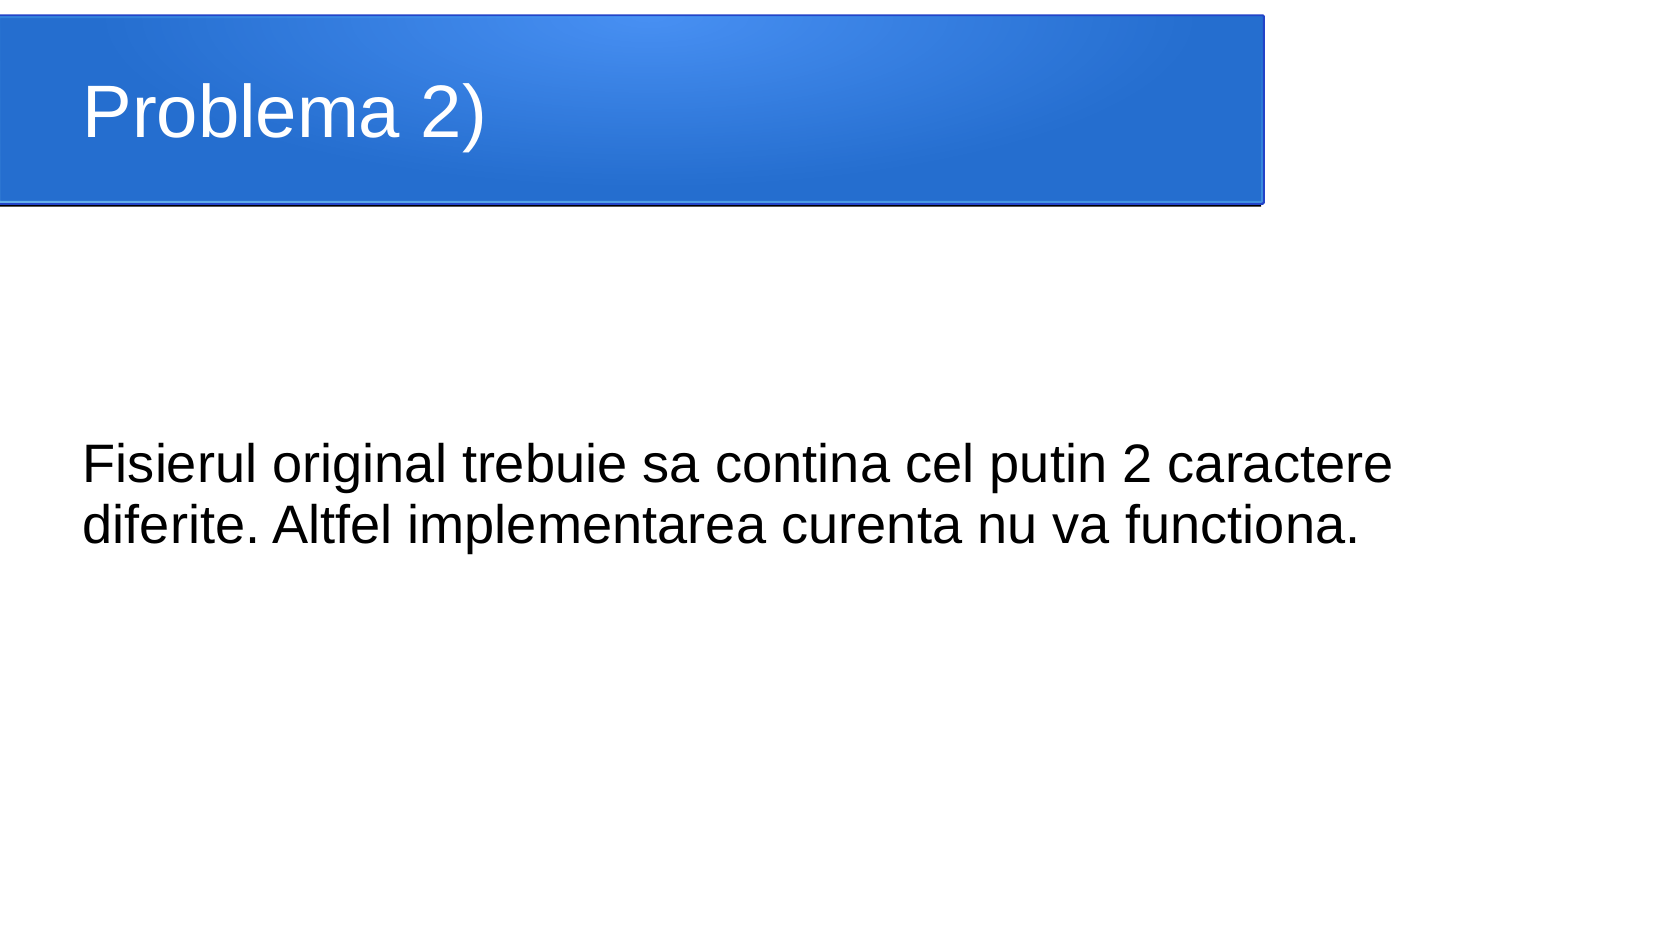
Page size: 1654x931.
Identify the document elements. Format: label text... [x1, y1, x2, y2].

list Fisierul original trebuie sa contina cel putin 2 caractere diferite. Altfel implementarea curenta nu va functiona. [82, 224, 1571, 764]
title Problema 2) [82, 35, 1235, 189]
